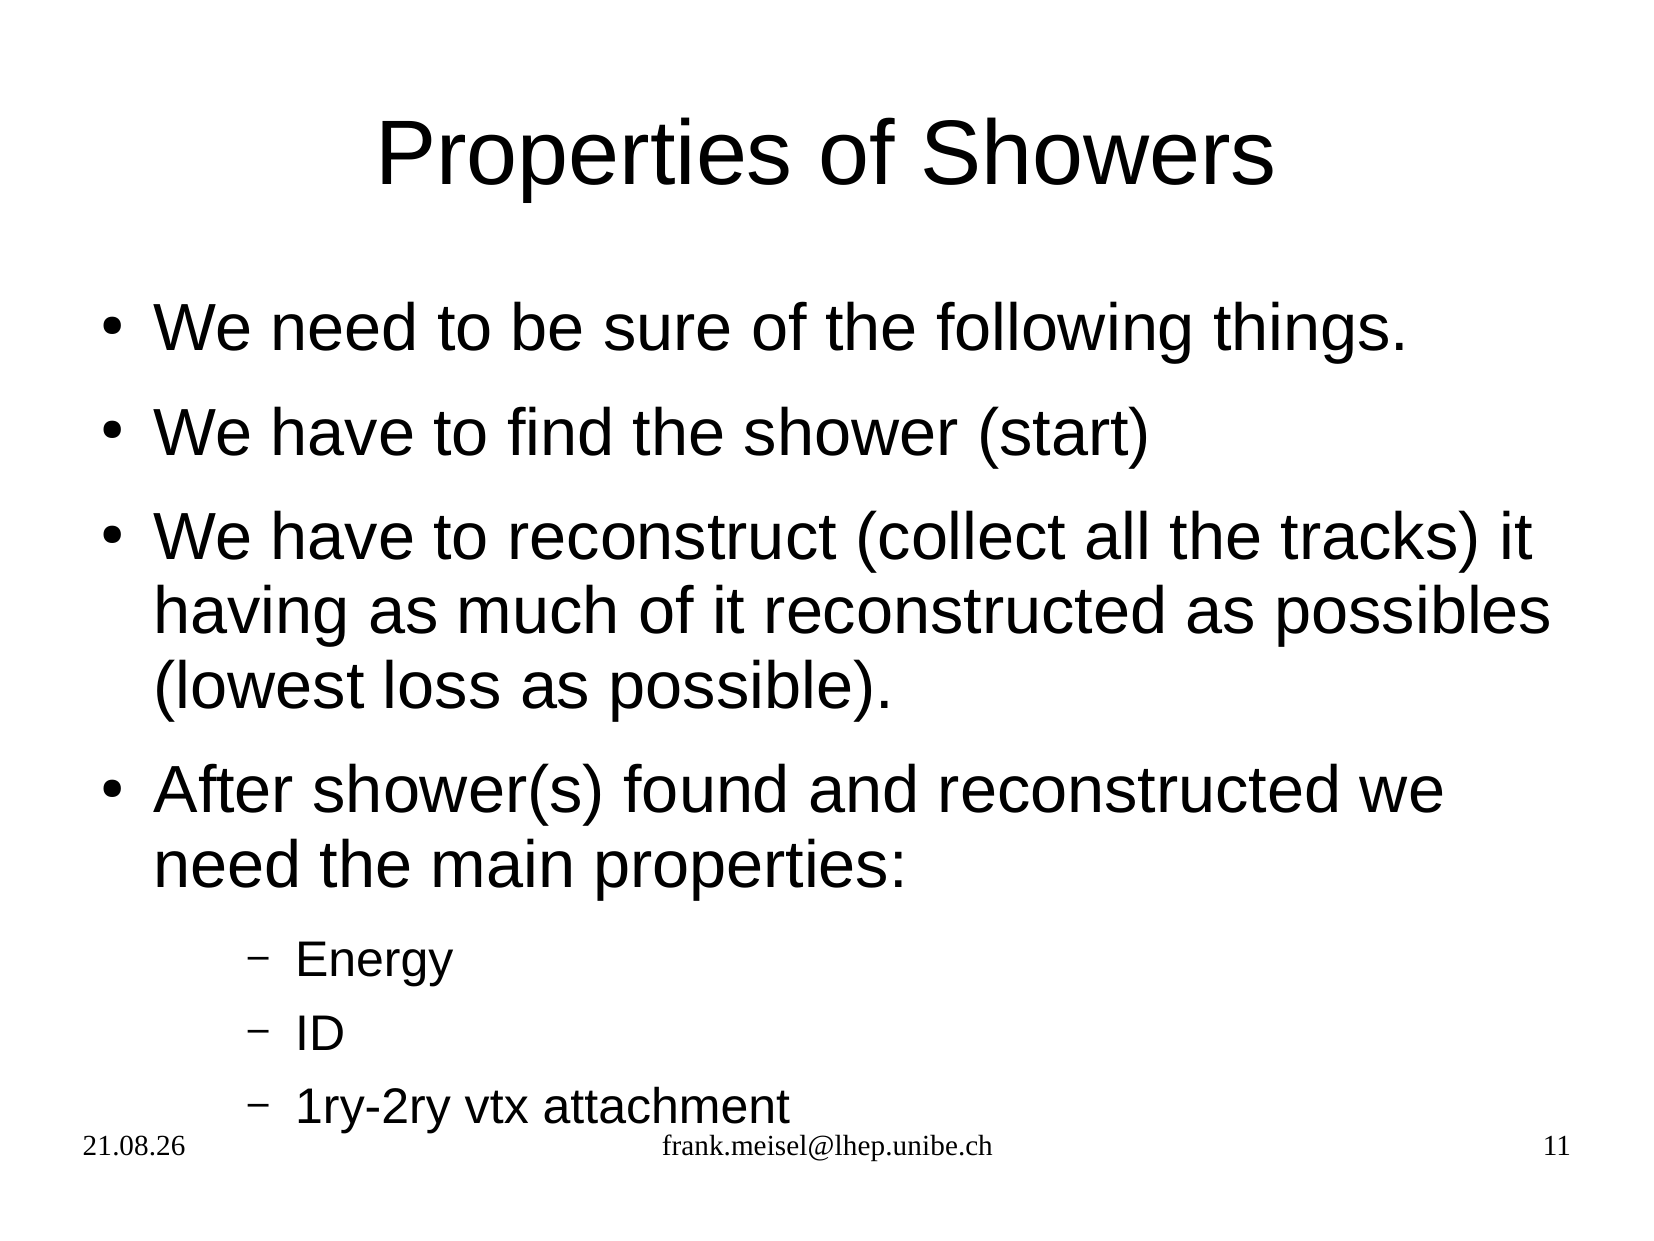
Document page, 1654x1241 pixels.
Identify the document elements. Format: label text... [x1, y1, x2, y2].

list We need to be sure of the following things. We have to find the shower (start) We have to reconstruct (collect all the tracks) it having as much of it reconstructed as possibles (lowest loss as possible). After shower(s) found and reconstructed we need the main properties: Energy ID 1ry-2ry vtx attachment [82, 290, 1571, 1211]
title Properties of Showers [82, 56, 1571, 250]
